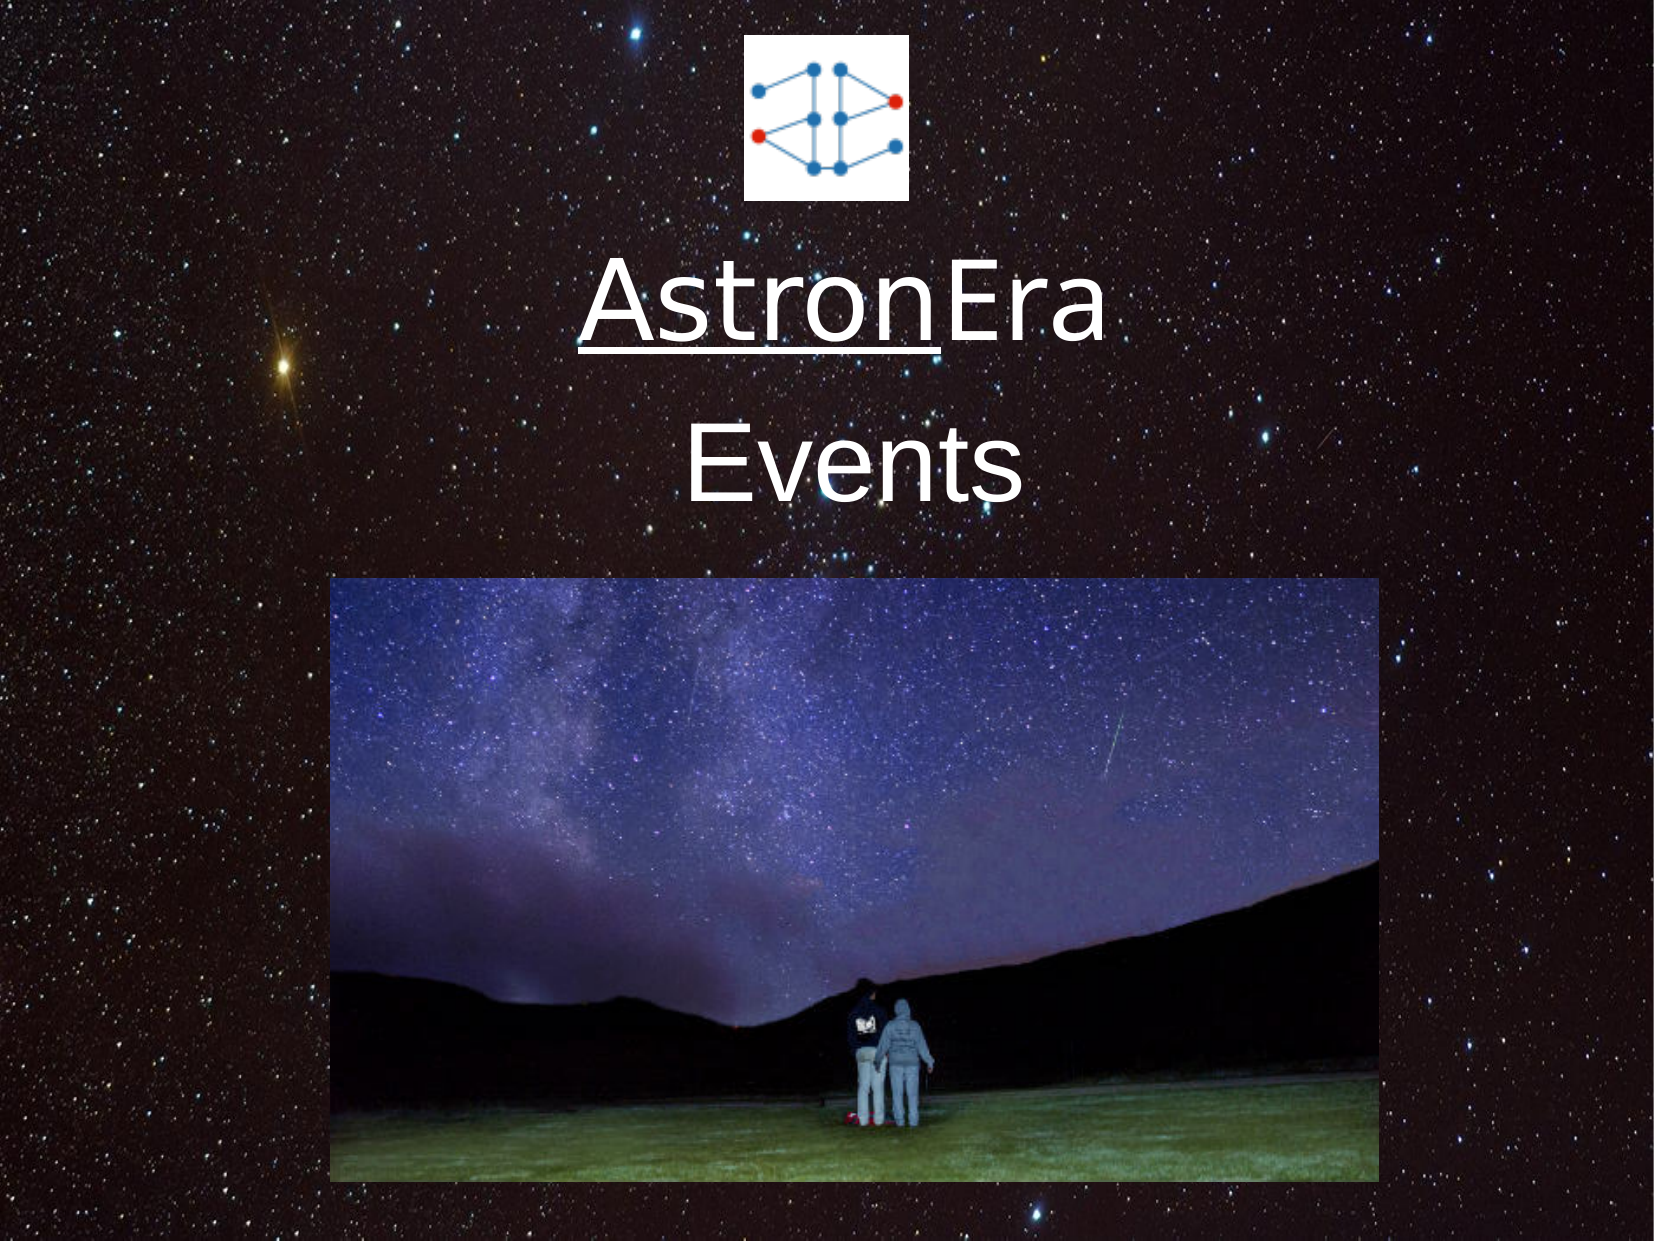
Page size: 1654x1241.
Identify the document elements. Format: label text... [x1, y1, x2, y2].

text_box AstronEra [153, 212, 1536, 373]
text_box Events [275, 391, 1433, 533]
picture [0, 0, 1654, 1241]
